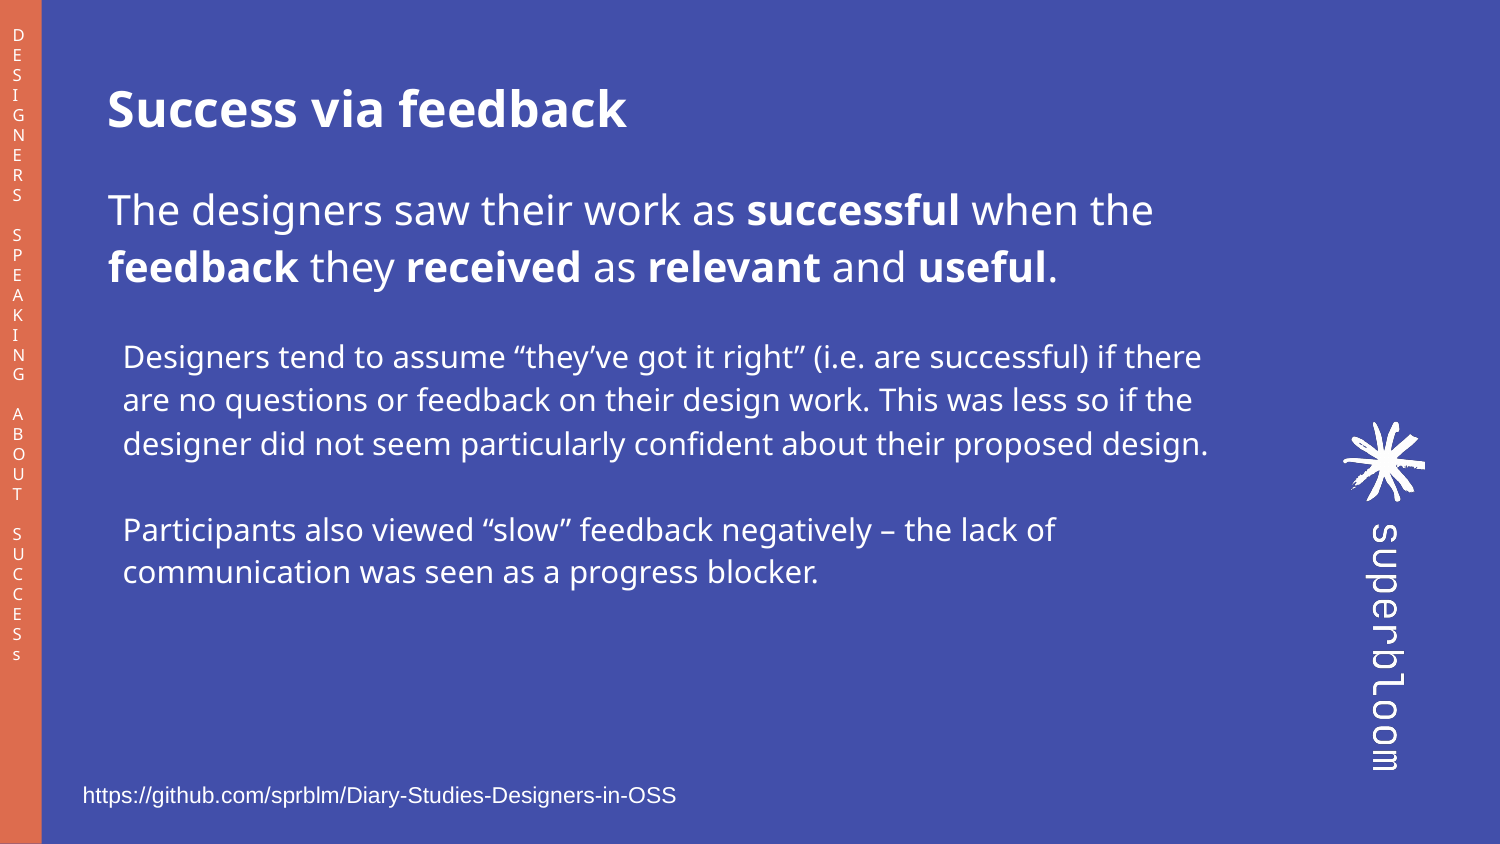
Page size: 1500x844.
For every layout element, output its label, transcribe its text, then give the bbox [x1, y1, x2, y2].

text_box https://github.com/sprblm/Diary-Studies-Designers-in-OSS [67, 765, 786, 824]
picture [1343, 421, 1426, 770]
text_box D E S I G N E R S S P E A K I N G A B O U T S U C C E S s [12, 24, 51, 255]
text_box Success via feedback [92, 53, 1181, 153]
text_box The designers saw their work as successful when the feedback they received as relevant and useful. [92, 161, 1181, 307]
text_box Designers tend to assume “they’ve got it right” (i.e. are successful) if there are no questions or feedback on their design work. This was less so if the designer did not seem particularly confident about their proposed design. Participants also viewed “slow” feedback negatively – the lack of communication was seen as a progress blocker. [107, 316, 1272, 639]
